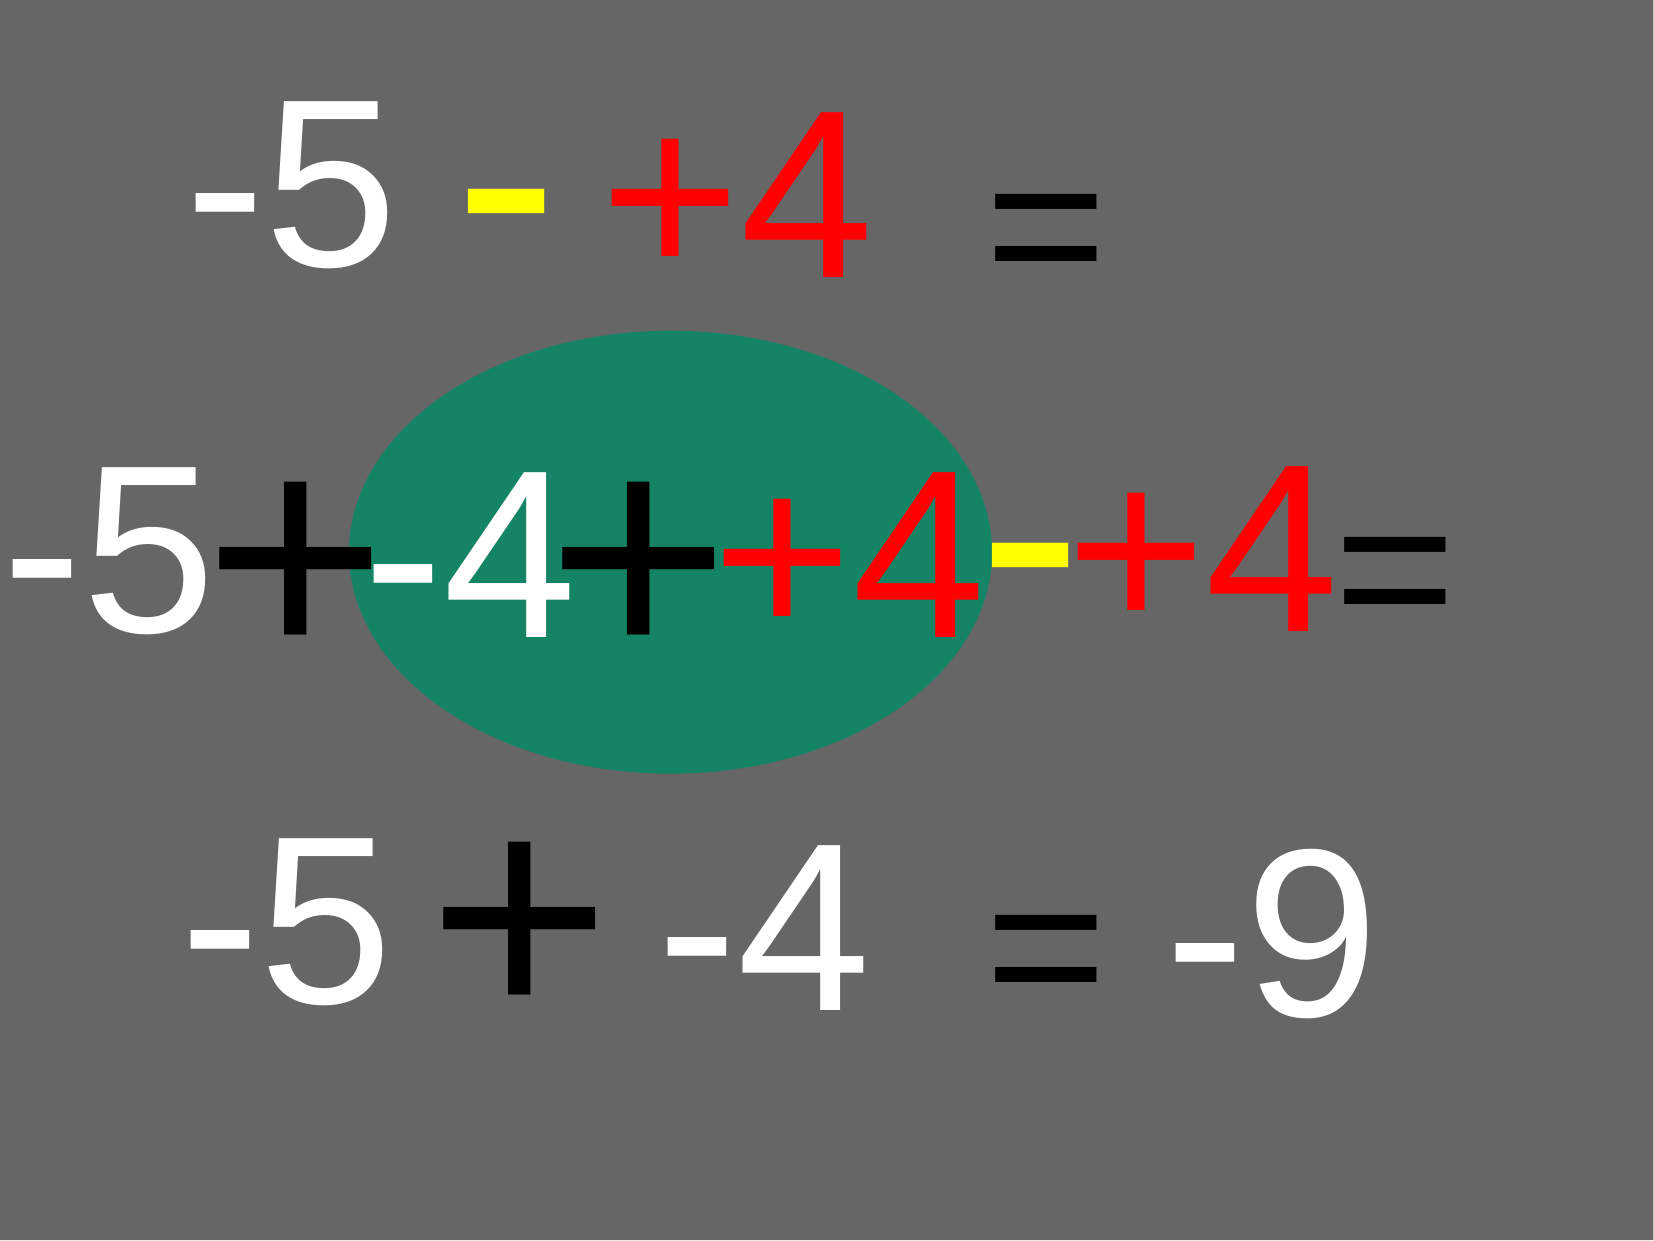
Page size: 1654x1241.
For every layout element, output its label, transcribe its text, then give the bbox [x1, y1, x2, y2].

text_box - [439, 0, 591, 359]
text_box +4 [1115, 407, 1387, 690]
text_box -4 [348, 413, 675, 720]
text_box + [533, 371, 746, 737]
text_box = [970, 100, 1123, 349]
text_box - [963, 348, 1115, 713]
text_box +4 [697, 413, 1034, 696]
text_box = [1319, 443, 1472, 691]
text_box + [190, 372, 403, 737]
text_box [0, 0, 1654, 1241]
text_box -5 [170, 42, 414, 325]
text_box + [413, 732, 626, 1097]
text_box -5 [0, 408, 190, 691]
text_box -9 [1151, 792, 1394, 1075]
text_box = [970, 821, 1123, 1070]
text_box -4 [643, 786, 969, 1093]
text_box +4 [591, 53, 922, 336]
text_box -5 [165, 779, 409, 1062]
